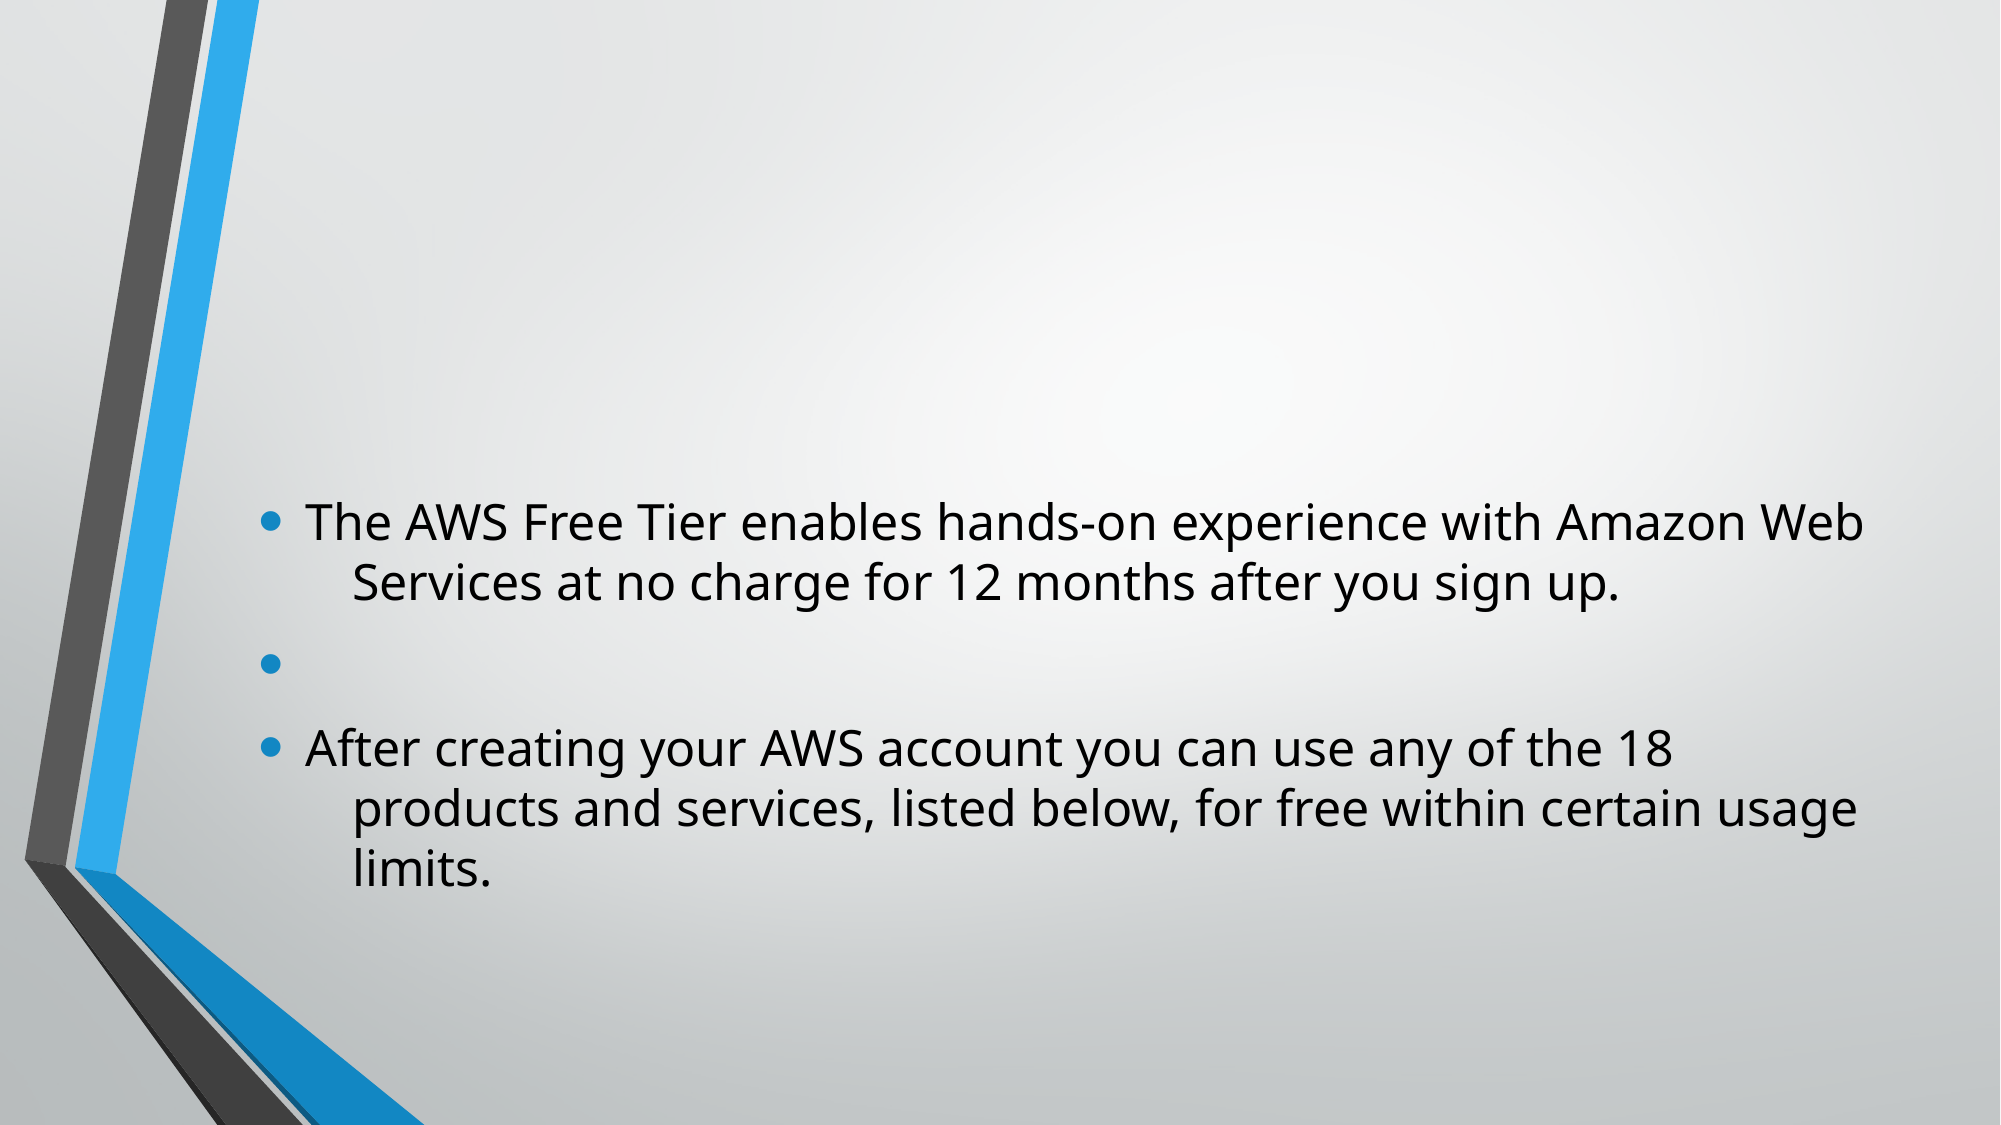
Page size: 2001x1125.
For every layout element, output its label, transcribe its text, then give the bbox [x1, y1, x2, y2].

list The AWS Free Tier enables hands-on experience with Amazon Web Services at no charge for 12 months after you sign up. After creating your AWS account you can use any of the 18 products and services, listed below, for free within certain usage limits. [243, 437, 1887, 950]
